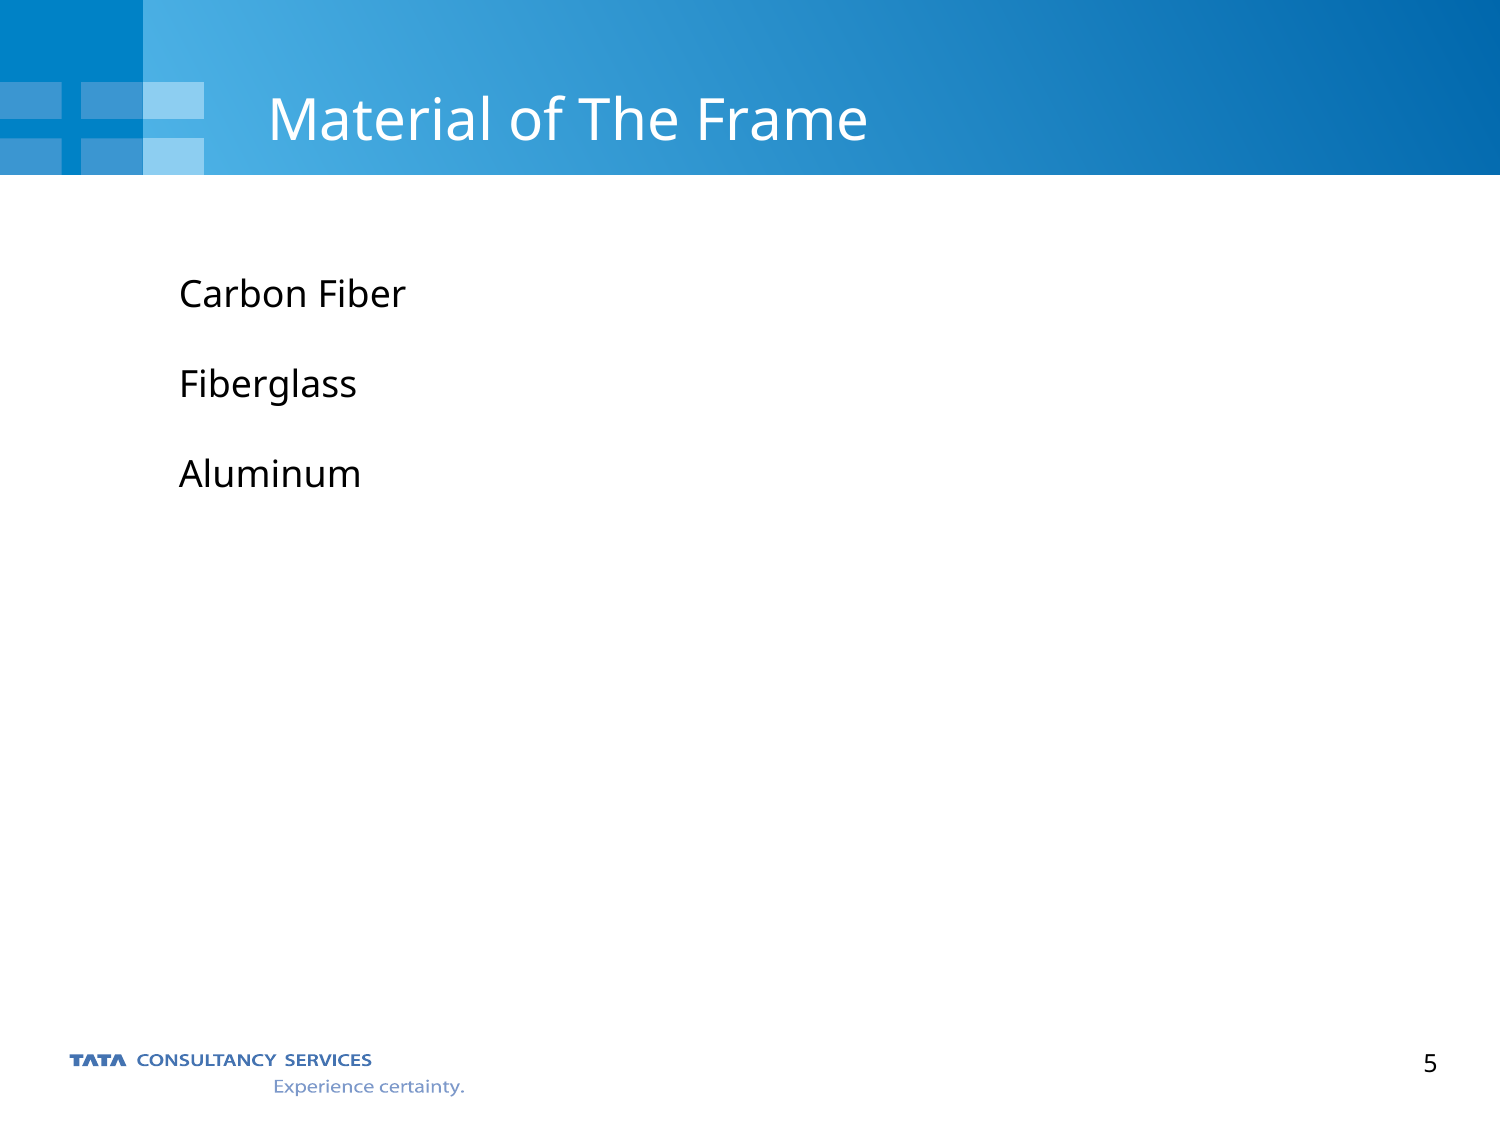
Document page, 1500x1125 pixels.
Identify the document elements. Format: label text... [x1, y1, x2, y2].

text_box Carbon Fiber Fiberglass Aluminum [163, 262, 436, 503]
text_box Material of The Frame [252, 75, 931, 230]
